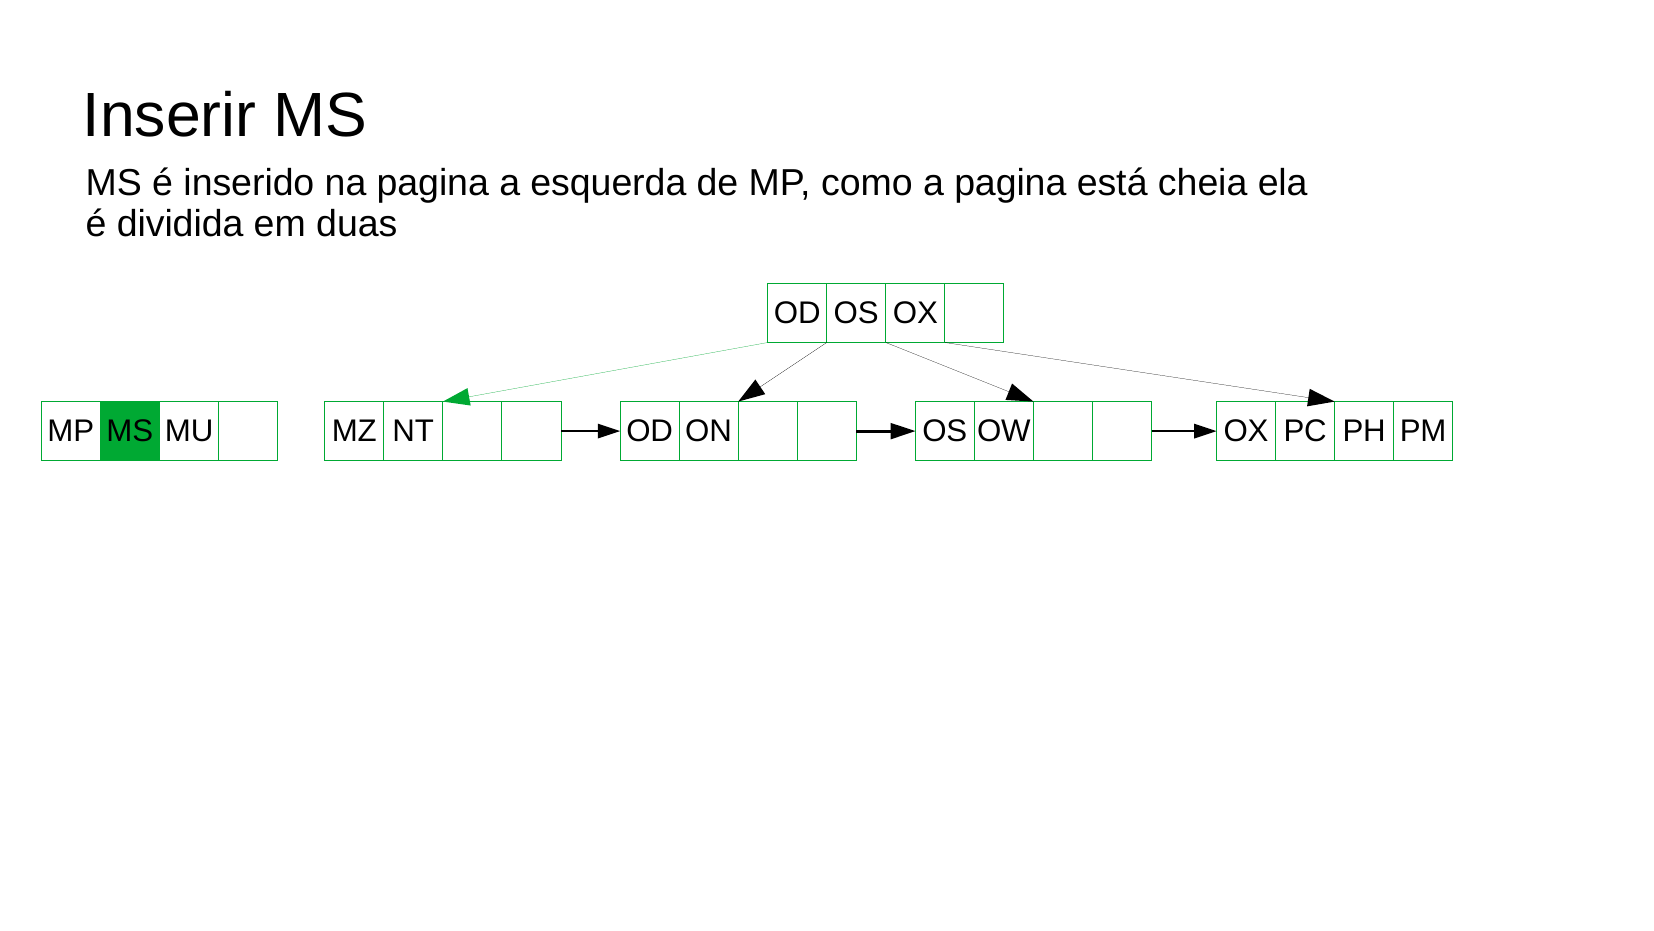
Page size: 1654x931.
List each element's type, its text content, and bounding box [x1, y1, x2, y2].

text_box PC [1275, 401, 1334, 461]
text_box OW [974, 401, 1033, 461]
text_box NT [383, 401, 442, 461]
text_box OS [915, 401, 974, 461]
text_box PH [1334, 401, 1393, 461]
text_box [442, 401, 562, 461]
text_box PM [1393, 401, 1453, 461]
text_box OX [1216, 401, 1275, 461]
text_box [738, 401, 857, 461]
text_box MP [41, 401, 100, 461]
title Inserir MS [82, 37, 1571, 193]
text_box MU [159, 401, 218, 461]
text_box OD [620, 401, 679, 461]
text_box ON [679, 401, 738, 461]
text_box [218, 401, 278, 461]
text_box MZ [324, 401, 383, 461]
text_box MS é inserido na pagina a esquerda de MP, como a pagina está cheia ela é dividida em duas [70, 153, 1335, 379]
text_box MS [100, 401, 159, 461]
text_box [1033, 401, 1152, 461]
